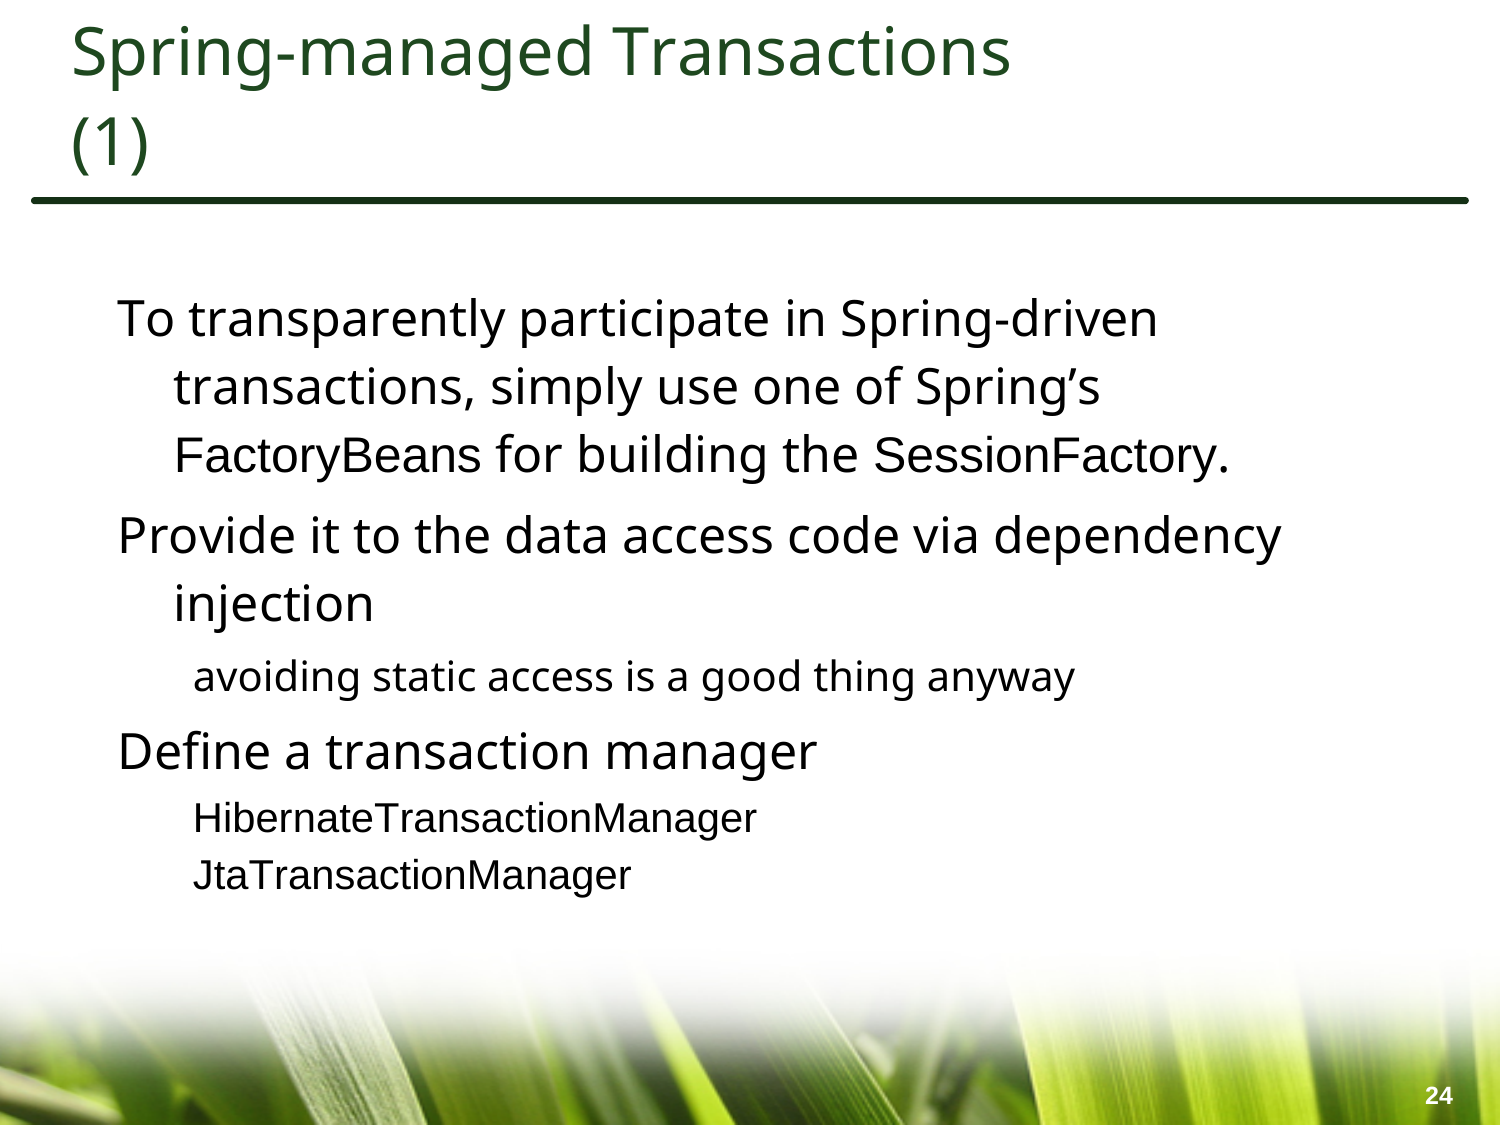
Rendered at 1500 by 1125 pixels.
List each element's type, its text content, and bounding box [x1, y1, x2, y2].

list To transparently participate in Spring-driven transactions, simply use one of Spring’s FactoryBeans for building the SessionFactory. Provide it to the data access code via dependency injection avoiding static access is a good thing anyway Define a transaction manager HibernateTransactionManager JtaTransactionManager [103, 275, 1394, 938]
title Spring-managed Transactions (1) [56, 5, 1089, 184]
picture [0, 944, 1500, 1125]
